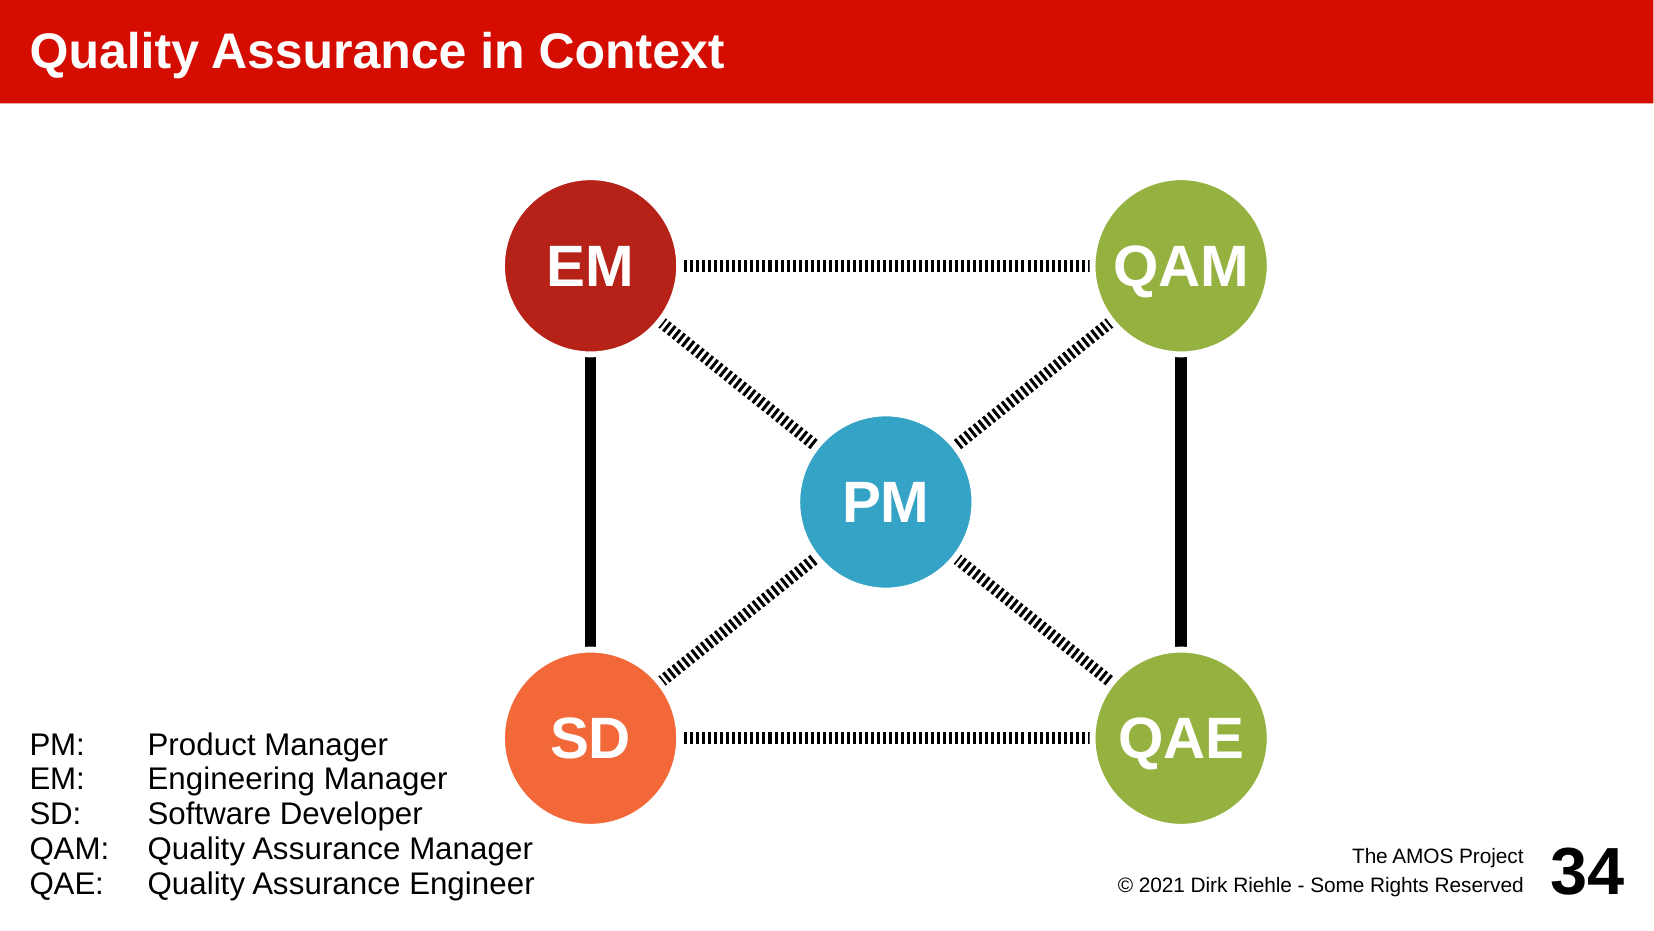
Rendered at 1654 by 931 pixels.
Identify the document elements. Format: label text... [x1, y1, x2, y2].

text_box PM [797, 413, 975, 591]
text_box PM: Product Manager EM: Engineering Manager SD: Software Developer QAM: Quality Assurance Manager QAE: Quality Assurance Engineer [0, 369, 1182, 931]
text_box EM [501, 177, 680, 355]
title Quality Assurance in Context [0, 0, 1654, 104]
text_box SD [501, 649, 680, 827]
text_box QAE [1092, 649, 1270, 827]
text_box QAM [1092, 177, 1270, 355]
